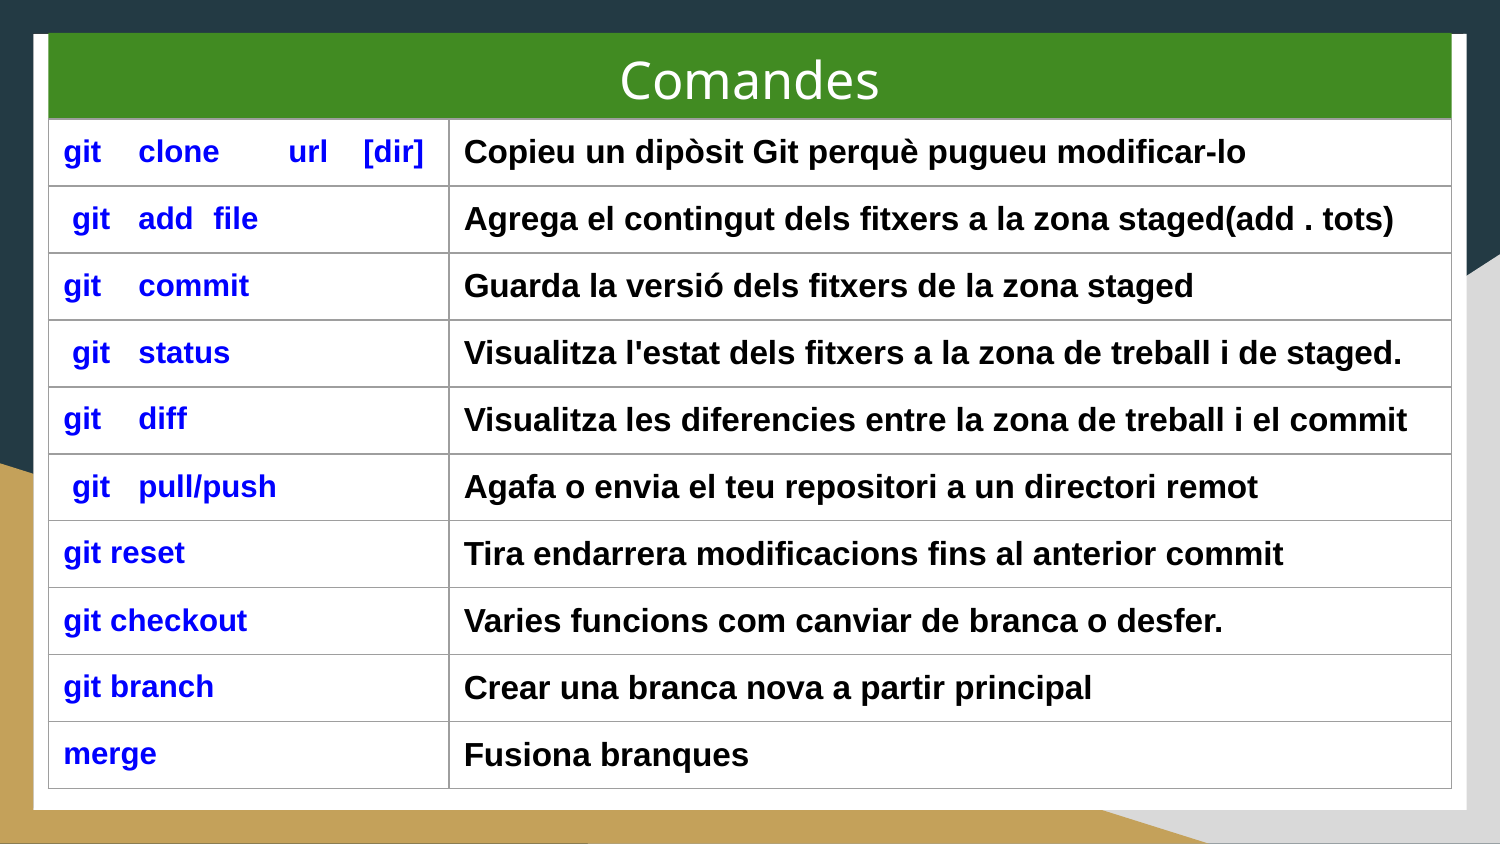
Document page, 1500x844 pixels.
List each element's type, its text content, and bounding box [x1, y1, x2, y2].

table_cell git diff [49, 388, 448, 453]
table_cell merge [49, 722, 448, 788]
table_cell Agafa o envia el teu repositori a un directori remot [450, 455, 1451, 520]
table_cell Crear una branca nova a partir principal [450, 655, 1451, 721]
table_cell git checkout [49, 588, 448, 654]
table_cell Varies funcions com canviar de branca o desfer. [450, 588, 1451, 654]
table_header Copieu un dipòsit Git perquè pugueu modificar-lo [450, 120, 1451, 185]
table_cell Visualitza les diferencies entre la zona de treball i el commit [450, 388, 1451, 453]
title Comandes [48, 32, 1452, 118]
table_cell git commit [49, 254, 448, 319]
table_cell Guarda la versió dels fitxers de la zona staged [450, 254, 1451, 319]
table_cell Tira endarrera modificacions fins al anterior commit [450, 521, 1451, 587]
table_cell git branch [49, 655, 448, 721]
table_header git clone url [dir] [49, 120, 448, 185]
table_cell Visualitza l'estat dels fitxers a la zona de treball i de staged. [450, 321, 1451, 386]
table_cell git reset [49, 521, 448, 587]
table_cell git add file [49, 187, 448, 252]
table_cell Fusiona branques [450, 722, 1451, 788]
table_cell git pull/push [49, 455, 448, 520]
table_cell git status [49, 321, 448, 386]
table_cell Agrega el contingut dels fitxers a la zona staged(add . tots) [450, 187, 1451, 252]
